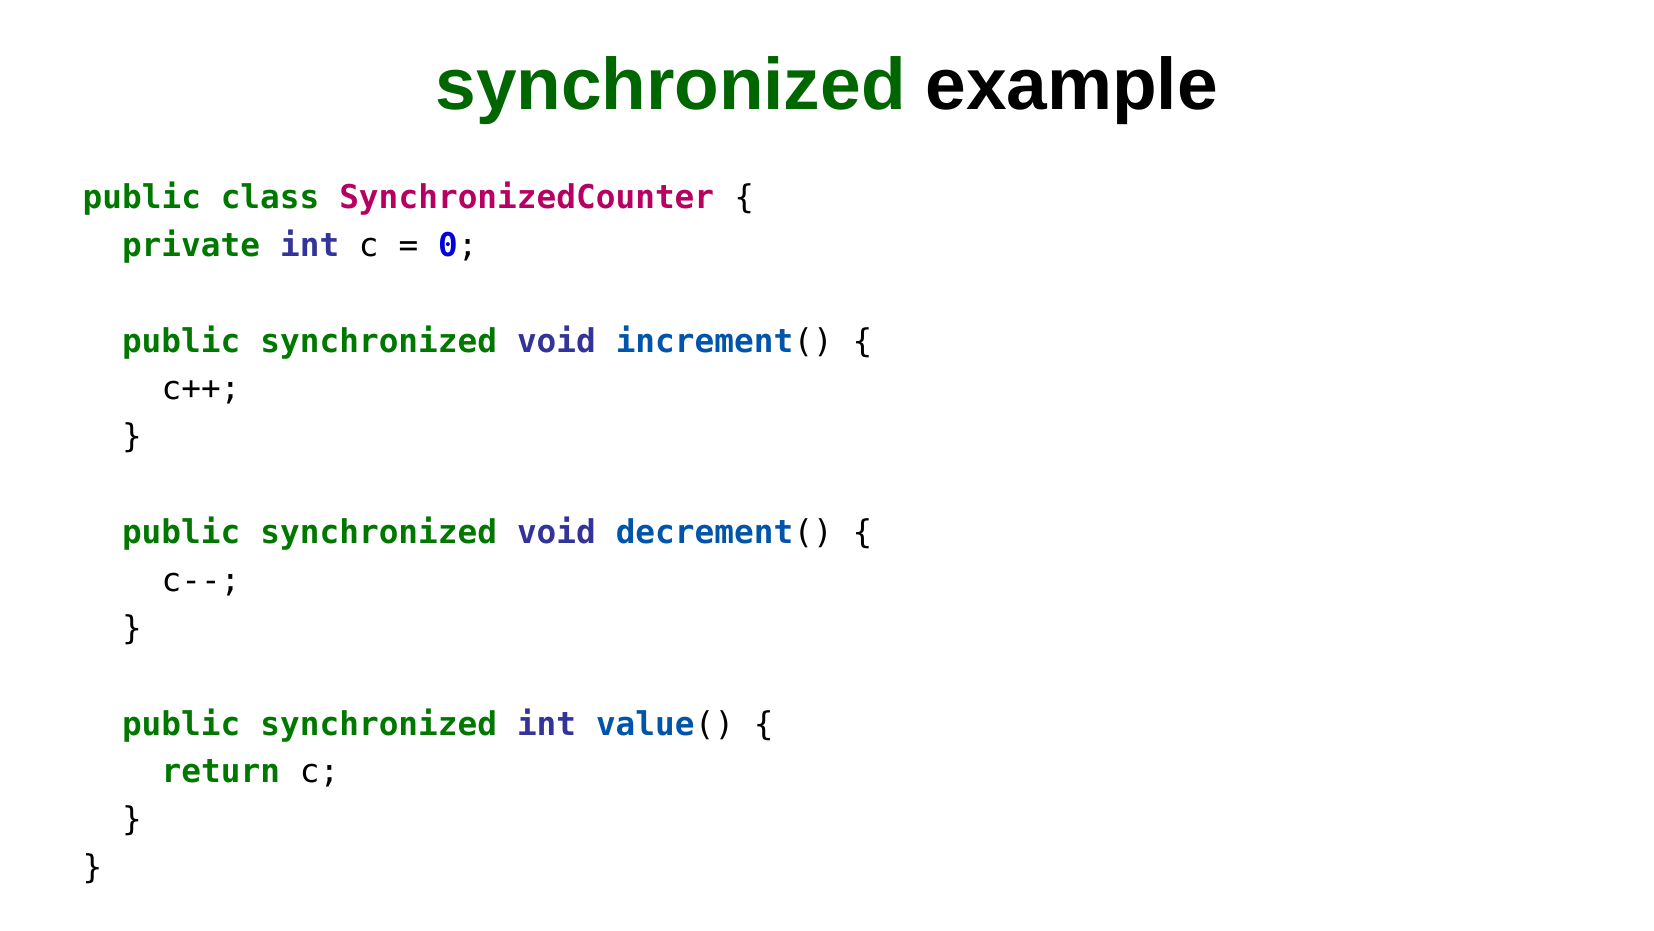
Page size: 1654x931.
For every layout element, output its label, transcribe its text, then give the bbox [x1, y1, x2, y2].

title synchronized example [82, 17, 1571, 151]
list public class SynchronizedCounter { private int c = 0; public synchronized void increment() { c++; } public synchronized void decrement() { c--; } public synchronized int value() { return c; } } [82, 168, 1538, 889]
